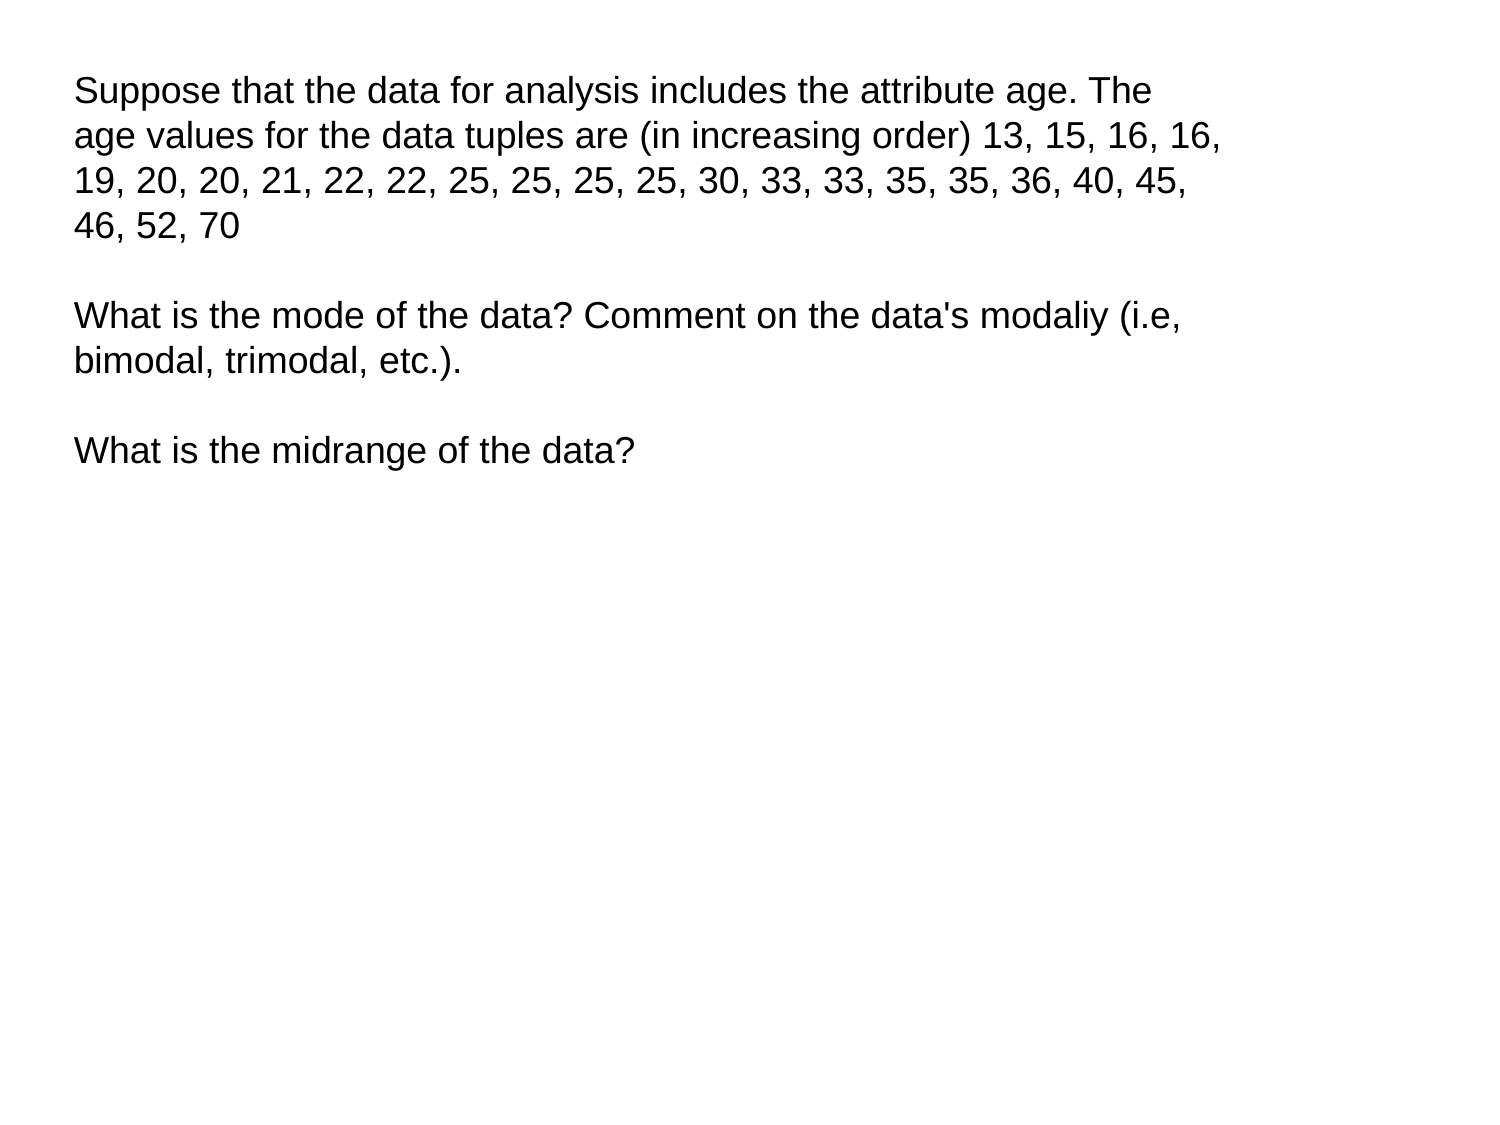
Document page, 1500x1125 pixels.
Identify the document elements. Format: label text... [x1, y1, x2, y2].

text_box Suppose that the data for analysis includes the attribute age. The age values for the data tuples are (in increasing order) 13, 15, 16, 16, 19, 20, 20, 21, 22, 22, 25, 25, 25, 25, 30, 33, 33, 35, 35, 36, 40, 45, 46, 52, 70 What is the mode of the data? Comment on the data's modaliy (i.e, bimodal, trimodal, etc.). What is the midrange of the data? [59, 59, 1240, 452]
